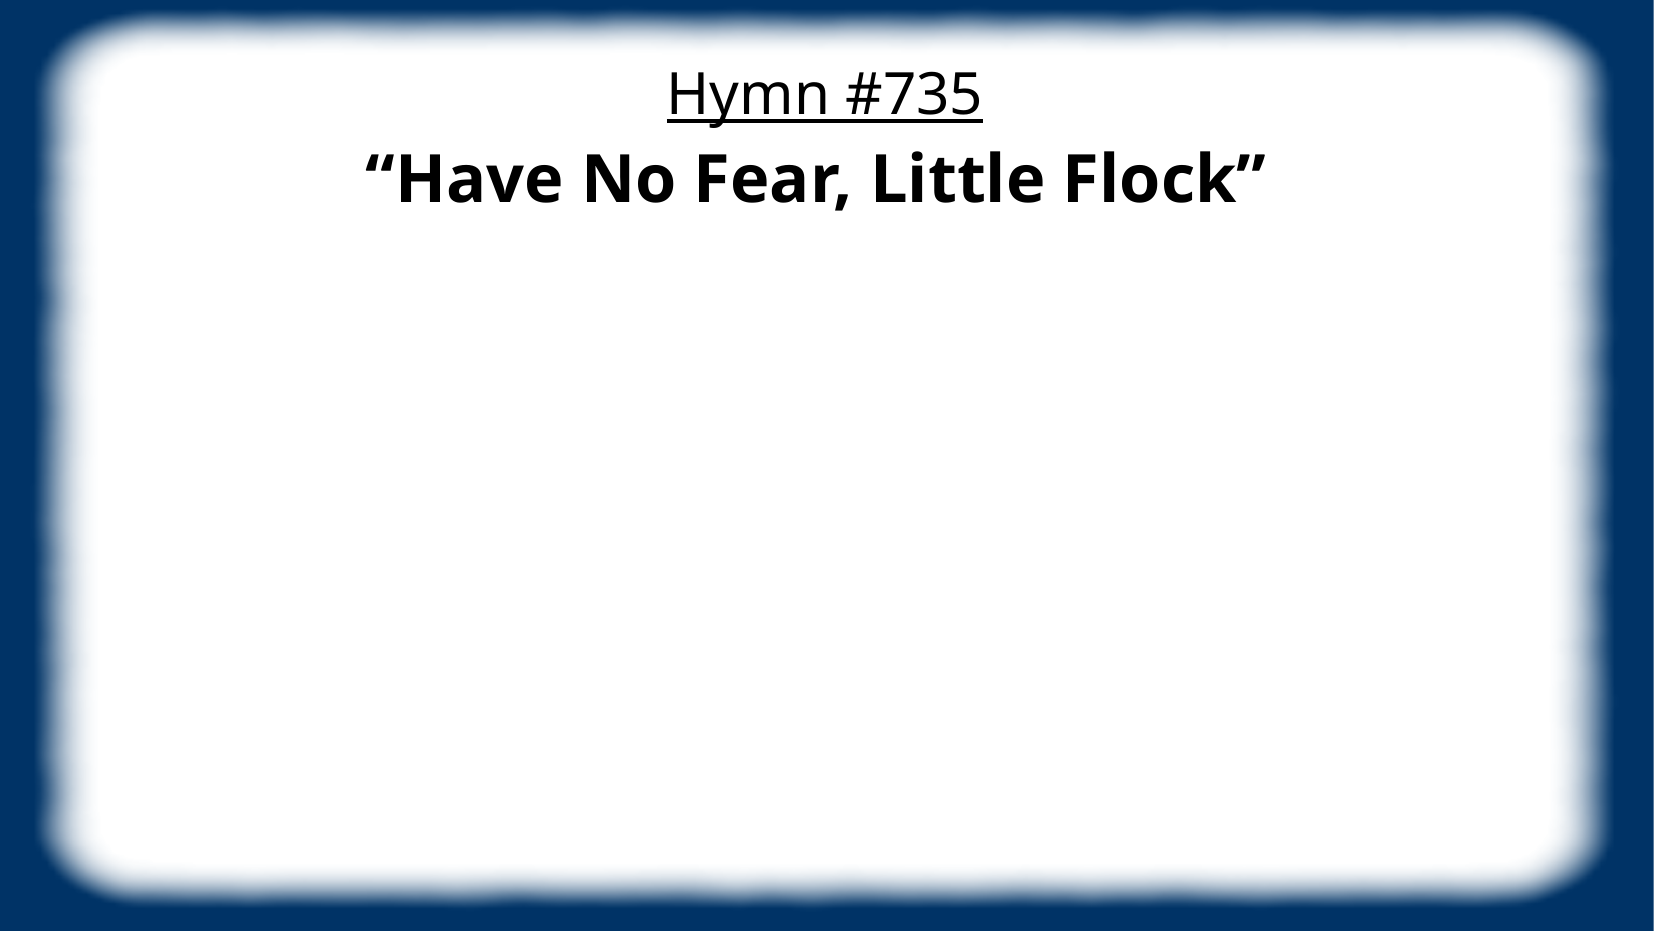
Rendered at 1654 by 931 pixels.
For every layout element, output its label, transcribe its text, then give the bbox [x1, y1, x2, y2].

text_box Hymn #735 “Have No Fear, Little Flock” [105, 45, 1546, 226]
picture [0, 0, 1654, 931]
